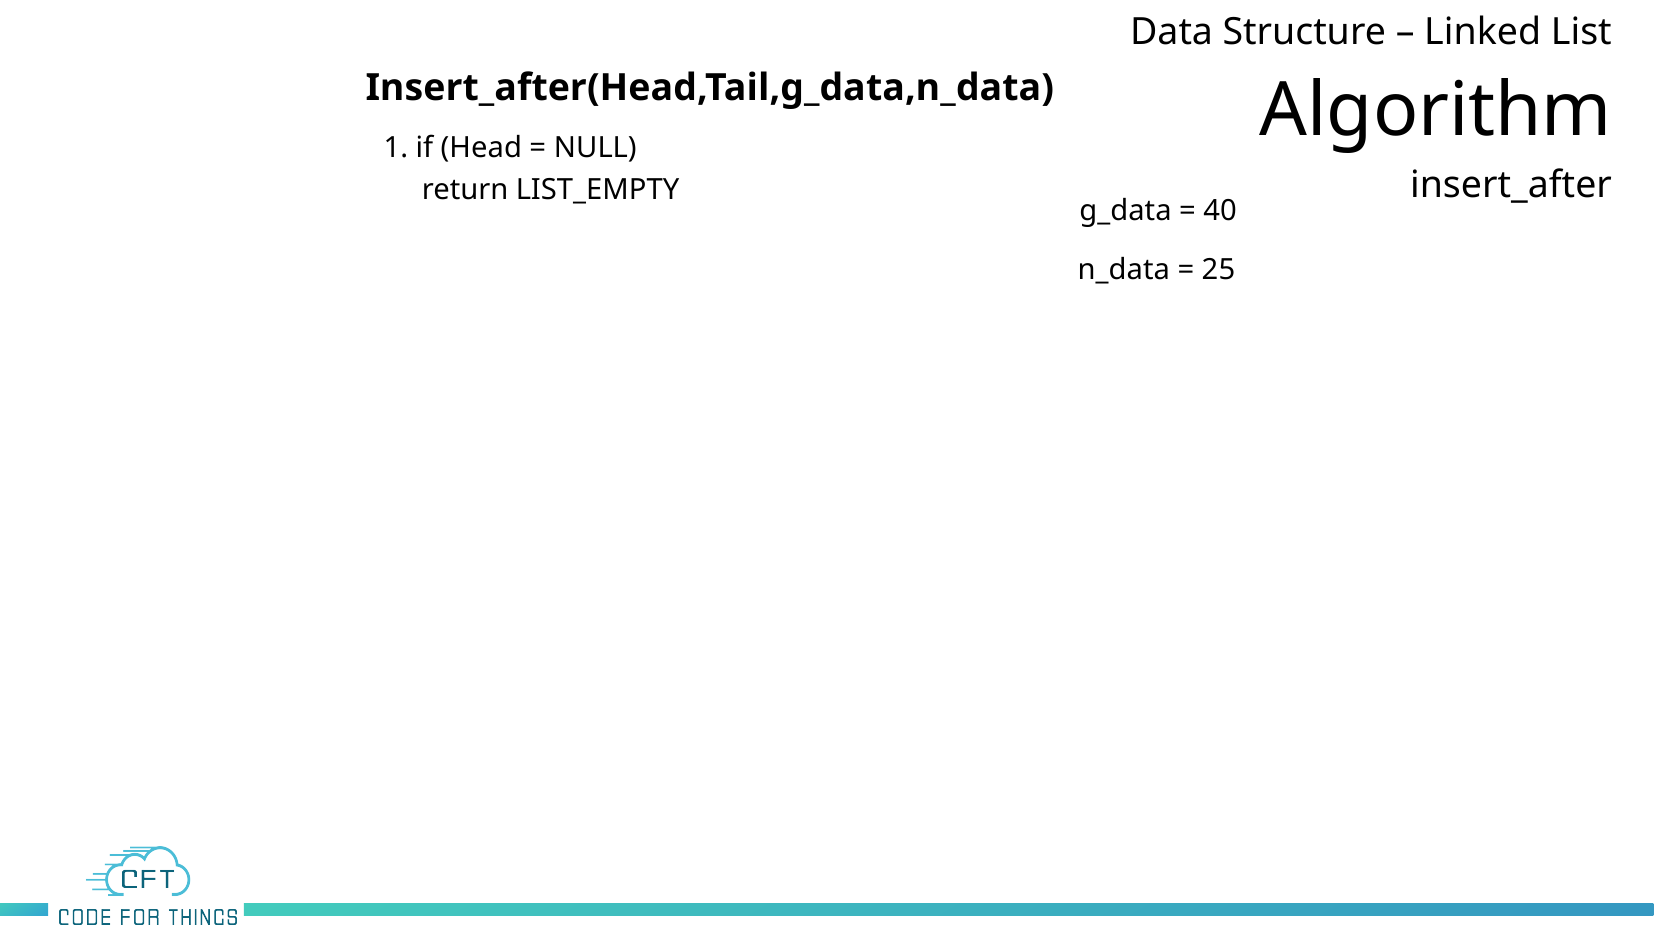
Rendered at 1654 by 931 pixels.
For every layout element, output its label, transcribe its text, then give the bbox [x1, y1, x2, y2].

text_box Insert_after(Head,Tail,g_data,n_data) [350, 53, 1217, 121]
title Data Structure – Linked List Algorithm insert_after [1093, 0, 1613, 216]
text_box 1. if (Head = NULL) [353, 121, 835, 174]
picture [59, 846, 237, 925]
text_box g_data = 40 [1064, 182, 1323, 241]
text_box return LIST_EMPTY [407, 160, 782, 216]
text_box n_data = 25 [1062, 241, 1335, 296]
